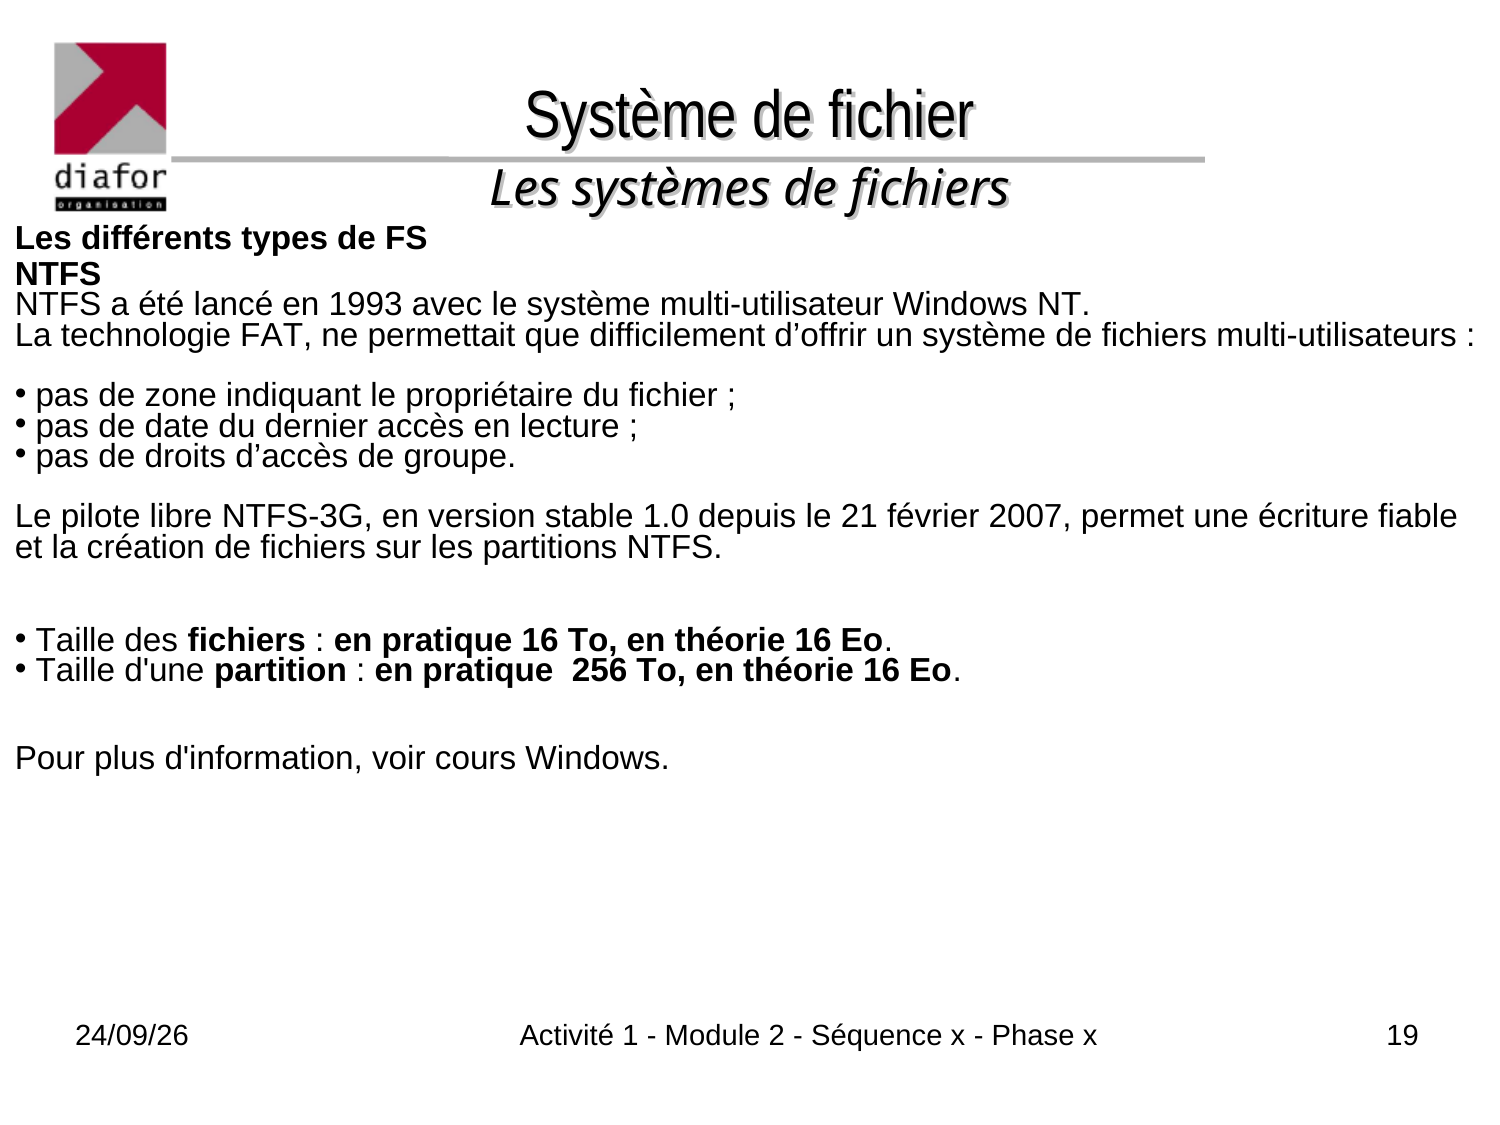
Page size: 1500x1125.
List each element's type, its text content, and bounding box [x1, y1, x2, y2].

text_box Taille des fichiers : en pratique 16 To, en théorie 16 Eo. Taille d'une partition : en pratique 256 To, en théorie 16 Eo. [0, 620, 1093, 696]
picture [53, 42, 168, 213]
text_box NTFS NTFS a été lancé en 1993 avec le système multi-utilisateur Windows NT. La technologie FAT, ne permettait que difficilement d’offrir un système de fichiers multi-utilisateurs : pas de zone indiquant le propriétaire du fichier ; pas de date du dernier accès en lecture ; pas de droits d’accès de groupe. Le pilote libre NTFS-3G, en version stable 1.0 depuis le 21 février 2007, permet une écriture fiable et la création de fichiers sur les partitions NTFS. [0, 253, 1500, 572]
title Système de fichier Les systèmes de fichiers [75, 45, 1426, 250]
text_box Pour plus d'information, voir cours Windows. [0, 738, 1500, 784]
text_box Les différents types de FS [0, 218, 444, 253]
